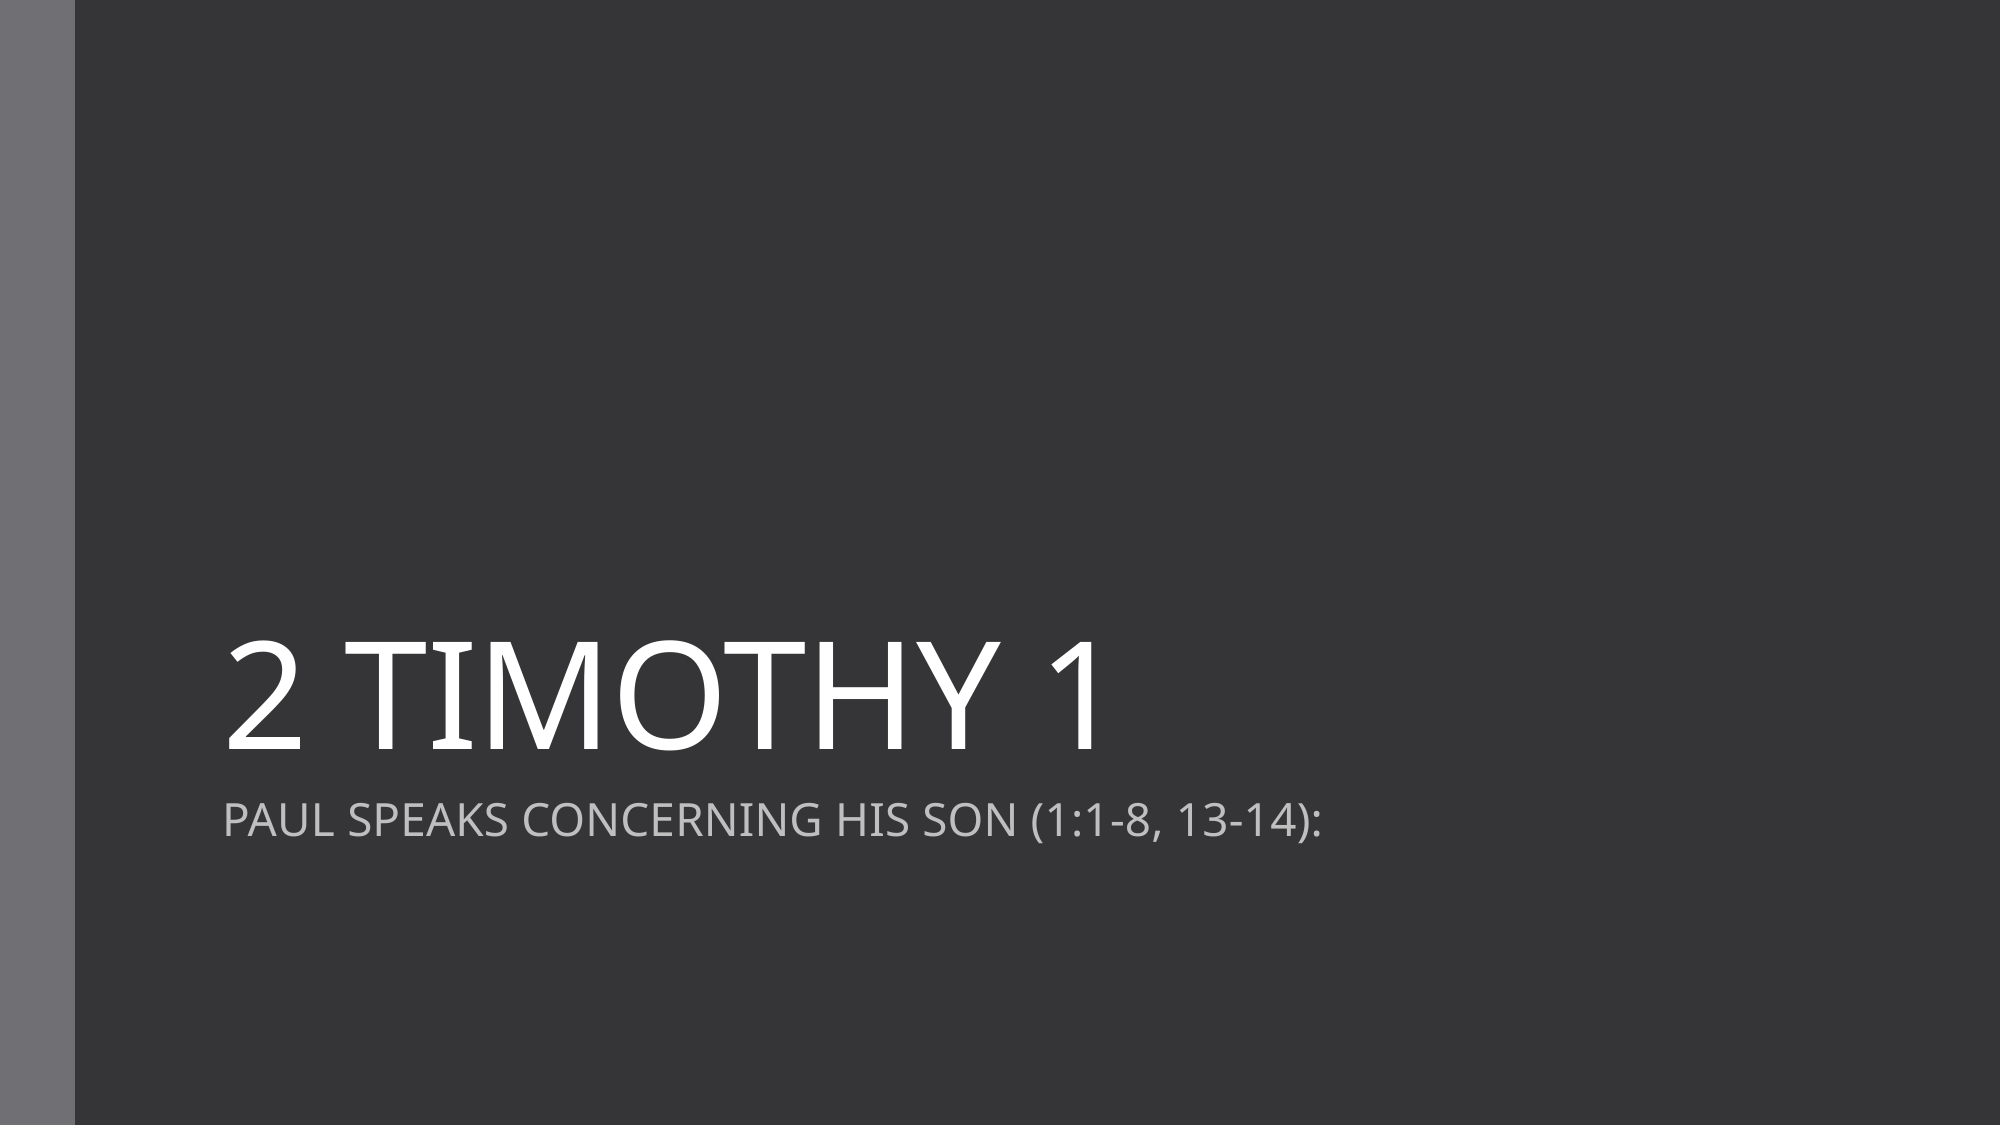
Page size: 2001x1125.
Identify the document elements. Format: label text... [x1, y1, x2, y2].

subtitle PAUL SPEAKS CONCERNING HIS SON (1:1-8, 13-14): [206, 787, 1752, 1066]
title 2 TIMOTHY 1 [206, 124, 1752, 787]
